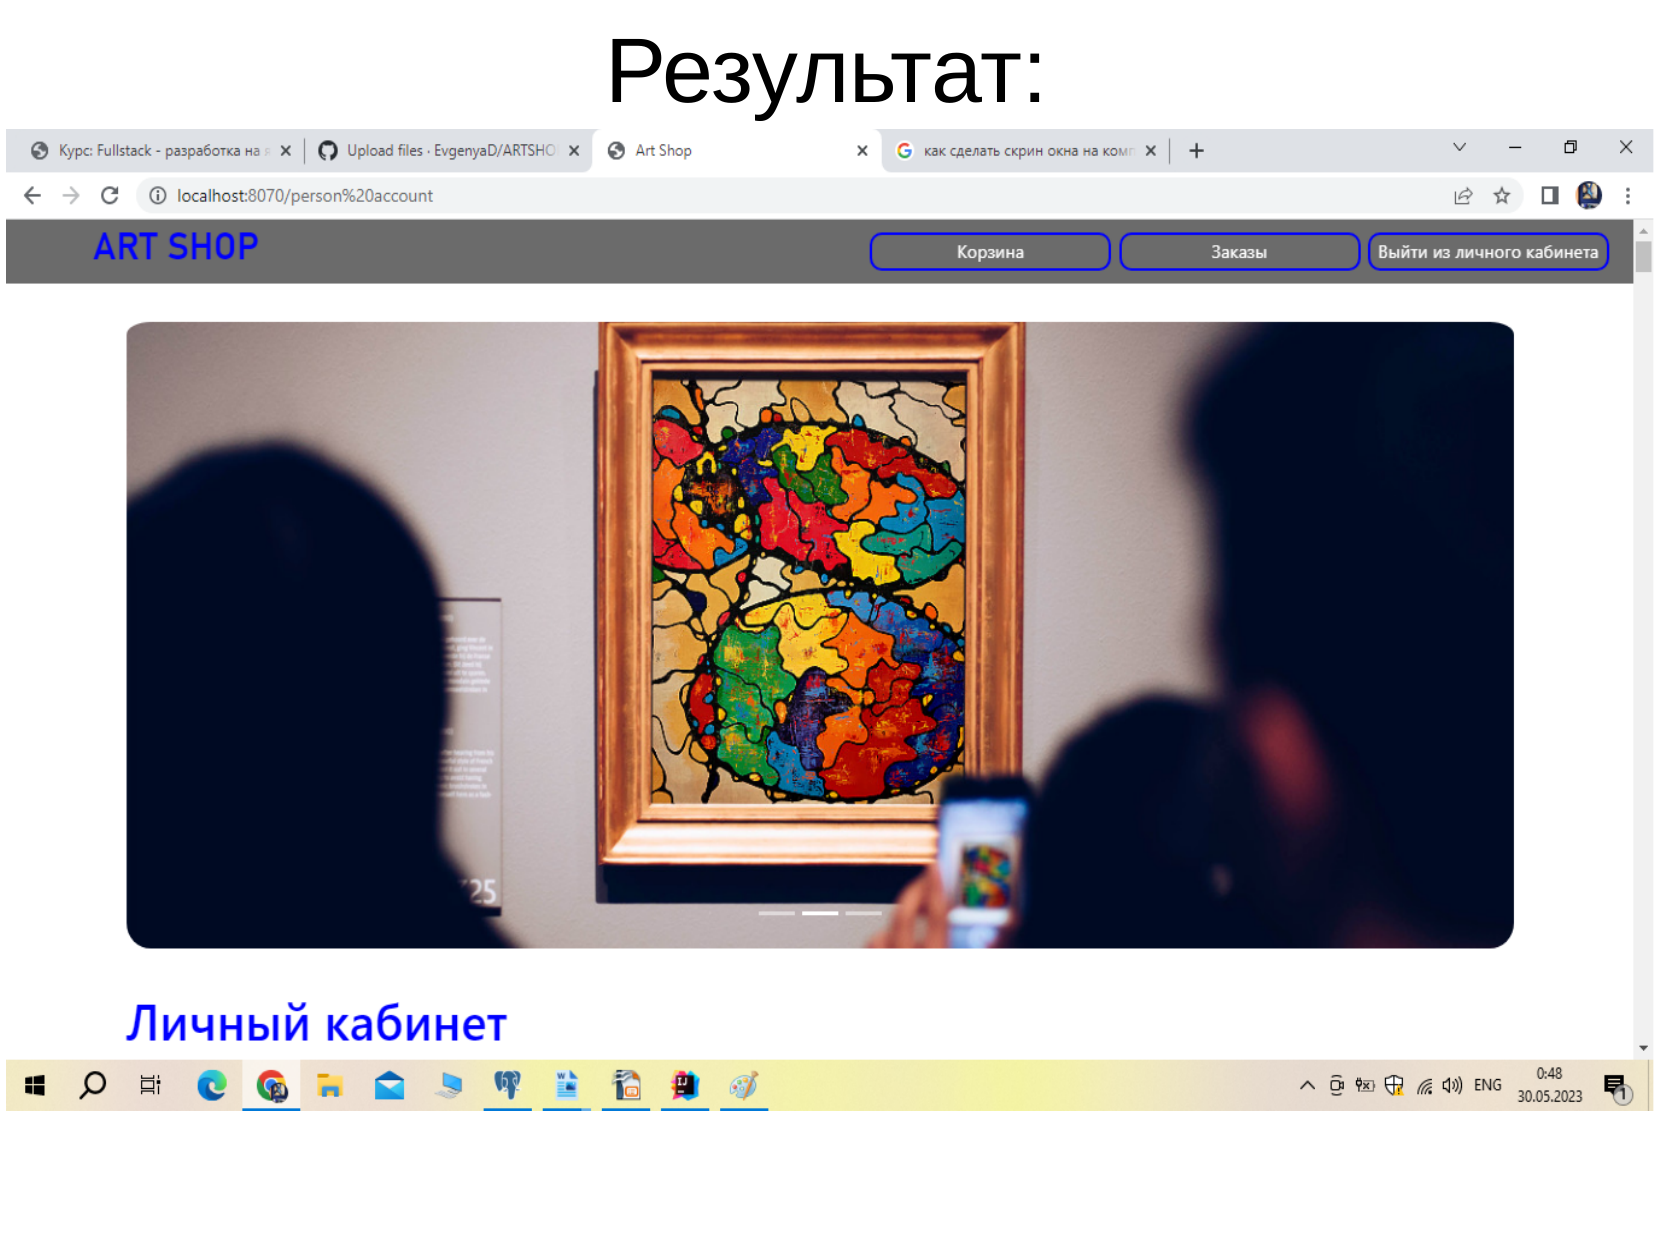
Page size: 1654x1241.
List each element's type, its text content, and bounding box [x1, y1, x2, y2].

title Результат: [82, 11, 1571, 129]
picture [6, 129, 1654, 1111]
